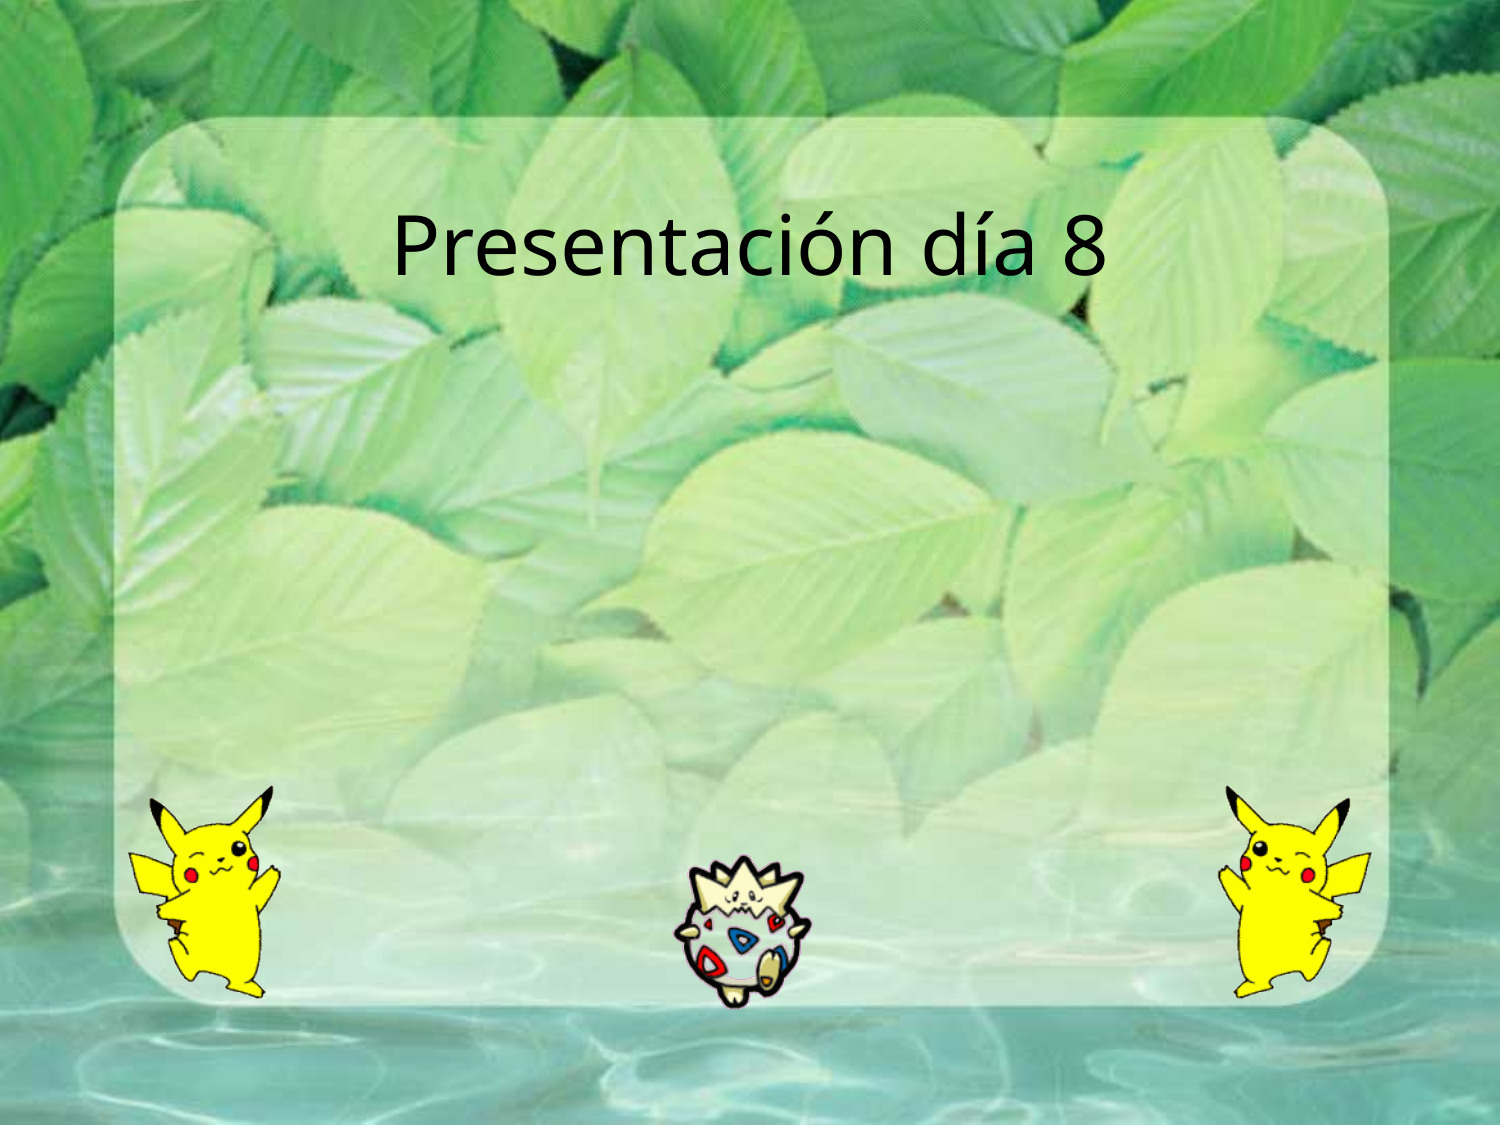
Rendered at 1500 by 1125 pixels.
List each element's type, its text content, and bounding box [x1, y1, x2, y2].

picture [0, 0, 1500, 1125]
title Presentación día 8 [112, 121, 1388, 363]
